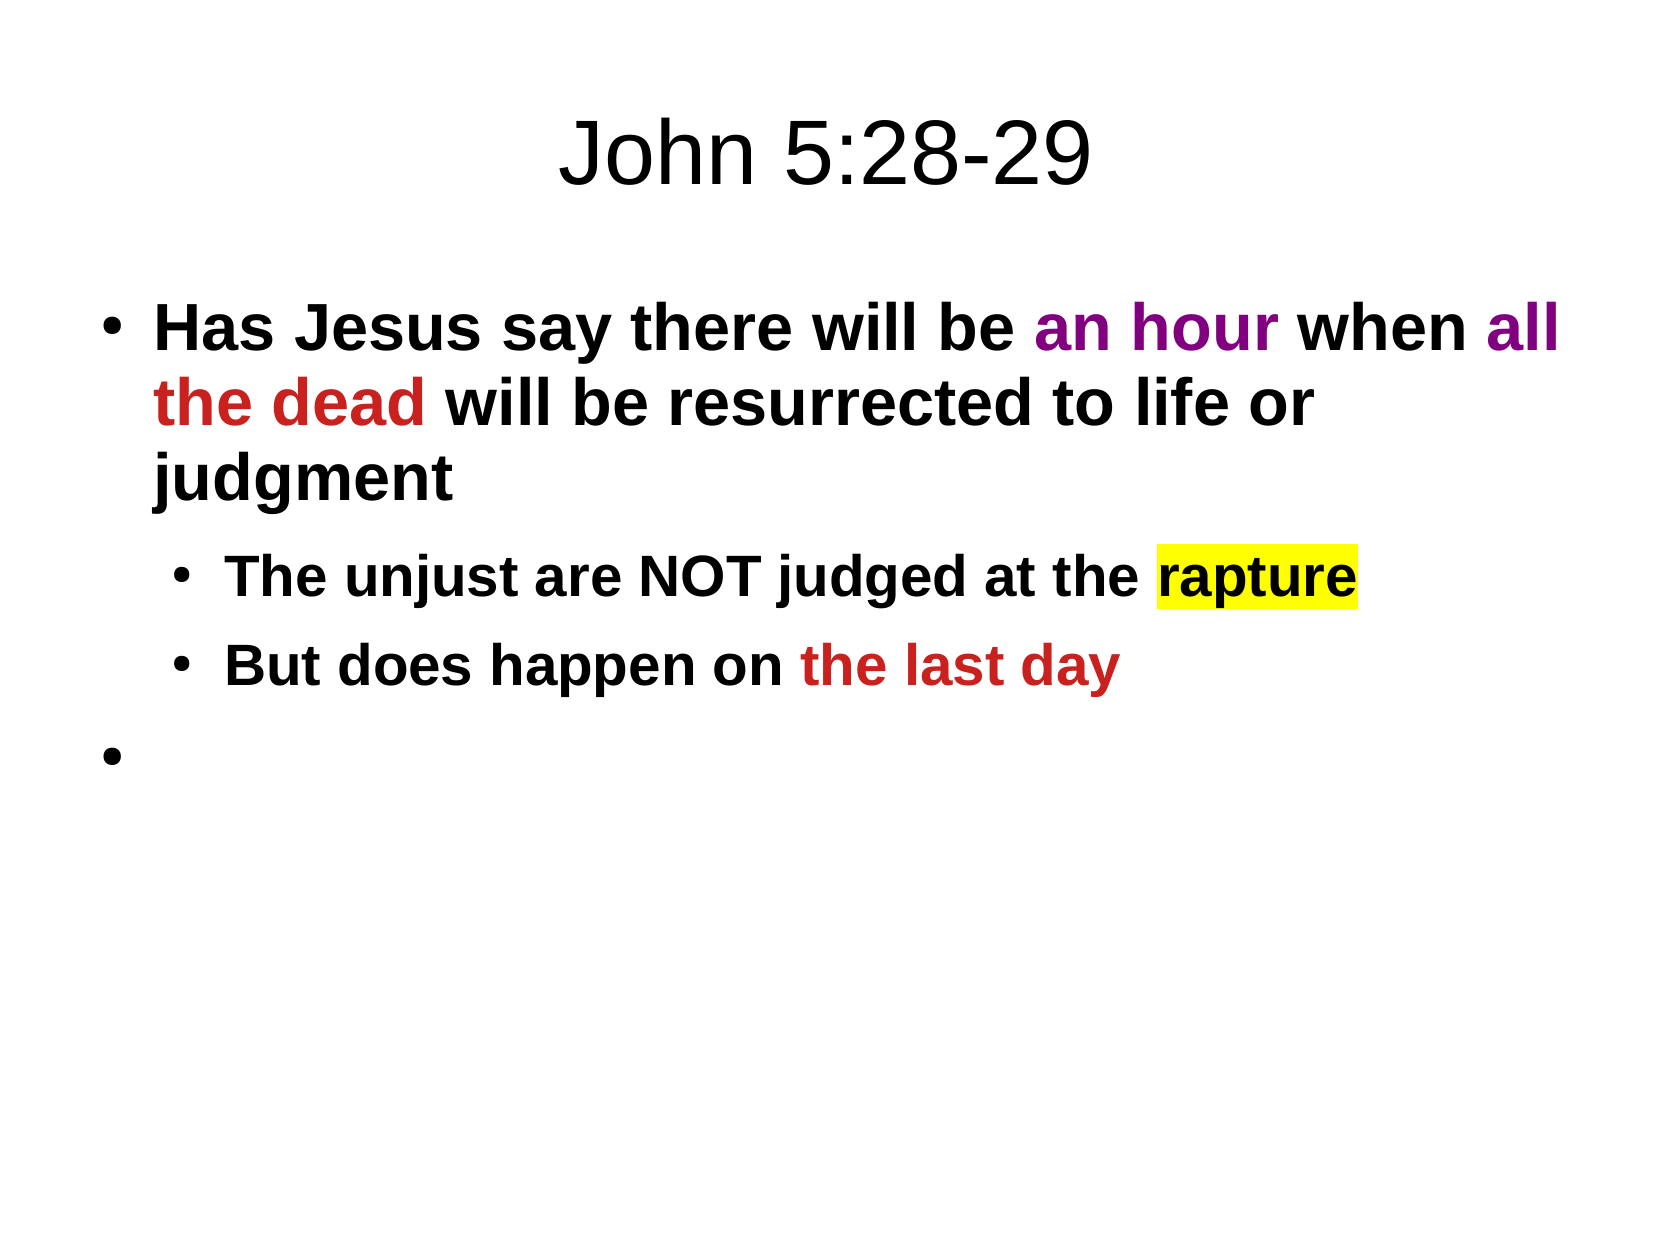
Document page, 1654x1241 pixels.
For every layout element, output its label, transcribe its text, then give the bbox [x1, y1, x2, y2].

list Has Jesus say there will be an hour when all the dead will be resurrected to life or judgment The unjust are NOT judged at the rapture But does happen on the last day [82, 290, 1571, 1010]
title John 5:28-29 [82, 49, 1571, 257]
